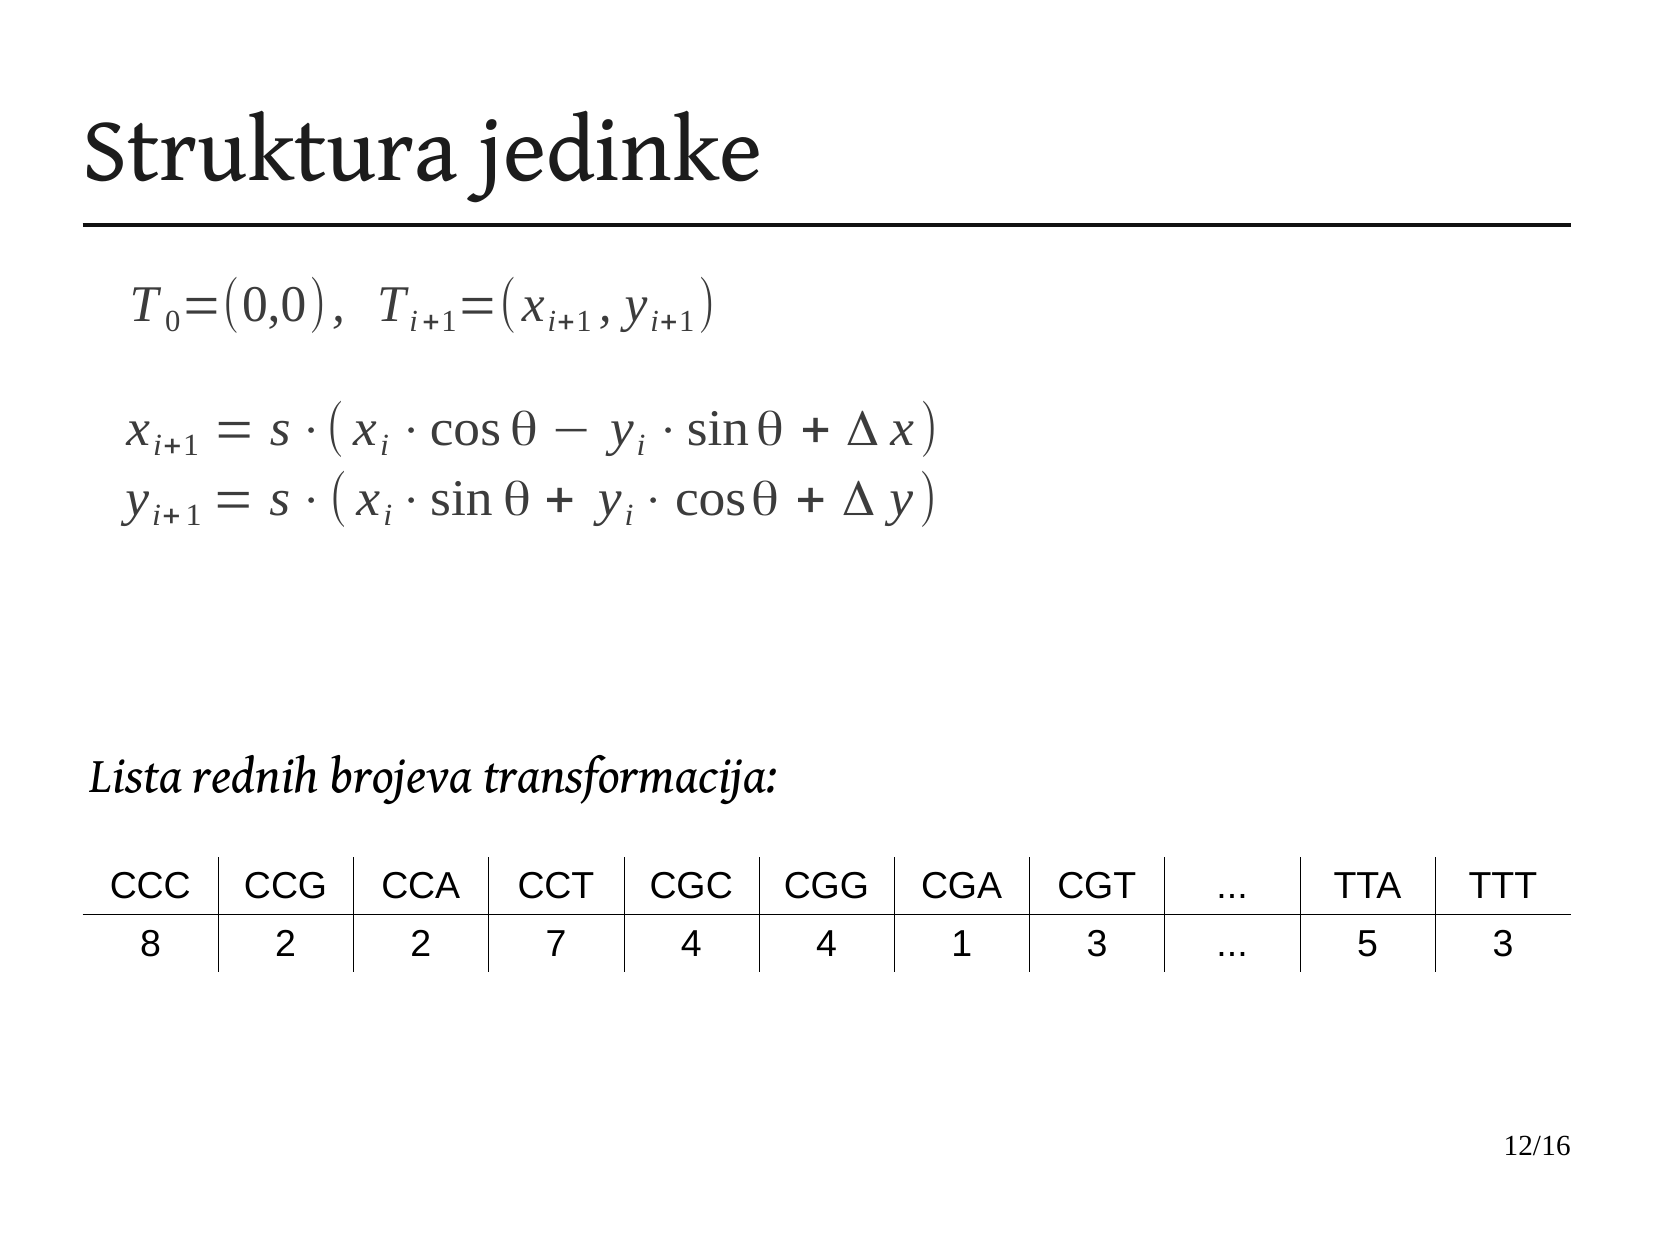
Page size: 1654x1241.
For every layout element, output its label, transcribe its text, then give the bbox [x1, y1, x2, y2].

table_header CGT [1030, 858, 1164, 914]
table_cell 4 [760, 915, 894, 972]
table_header CCG [219, 858, 353, 914]
table_header CGC [625, 858, 759, 914]
table_header TTA [1301, 858, 1435, 914]
table_header CGA [895, 858, 1029, 914]
table_header CGG [760, 858, 894, 914]
table_cell ... [1165, 915, 1300, 972]
table_cell 1 [895, 915, 1029, 972]
table_cell 3 [1030, 915, 1164, 972]
table_cell 5 [1301, 915, 1435, 972]
table_cell 2 [219, 915, 353, 972]
chart [105, 467, 952, 534]
table_header CCC [84, 858, 218, 914]
table_header TTT [1436, 858, 1571, 914]
table_header ... [1165, 858, 1300, 914]
text_box Lista rednih brojeva transformacija: [75, 741, 793, 815]
chart [116, 273, 728, 340]
table_cell 8 [84, 915, 218, 972]
table_cell 3 [1436, 915, 1571, 972]
chart [109, 397, 952, 464]
table_header CCA [354, 858, 488, 914]
title Struktura jedinke [82, 49, 1571, 257]
table_cell 7 [489, 915, 624, 972]
table_cell 4 [625, 915, 759, 972]
table_cell 2 [354, 915, 488, 972]
table_header CCT [489, 858, 624, 914]
